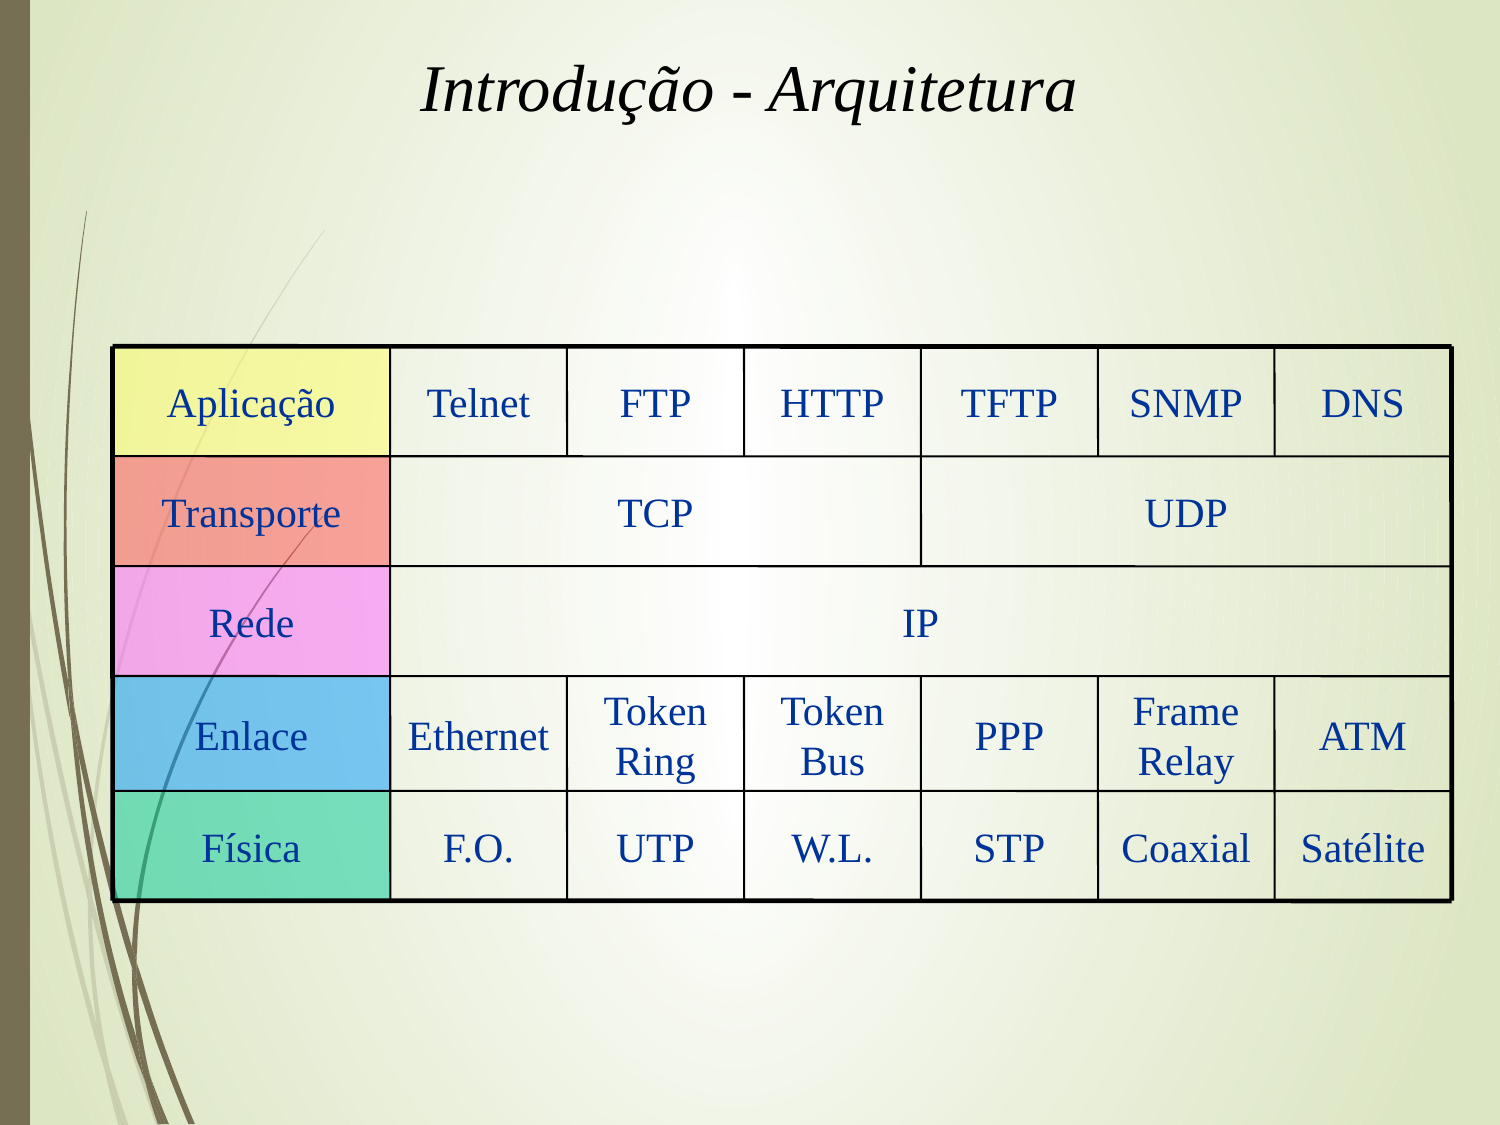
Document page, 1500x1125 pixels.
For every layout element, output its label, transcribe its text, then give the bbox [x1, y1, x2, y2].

text_box W.L. [746, 792, 919, 898]
text_box ATM [1276, 678, 1449, 790]
text_box TFTP [922, 349, 1097, 455]
text_box STP [922, 792, 1097, 898]
text_box Satélite [1276, 793, 1449, 898]
text_box UDP [922, 458, 1449, 565]
text_box DNS [1276, 349, 1449, 455]
text_box Ethernet [392, 678, 565, 789]
text_box HTTP [746, 349, 919, 455]
text_box Telnet [392, 349, 566, 455]
text_box FTP [568, 349, 743, 455]
text_box Rede [115, 568, 389, 675]
text_box Frame Relay [1099, 678, 1273, 789]
text_box SNMP [1099, 349, 1273, 455]
text_box TCP [392, 458, 919, 565]
text_box Introdução - Arquitetura [405, 37, 1100, 133]
text_box Física [115, 792, 389, 898]
text_box F.O. [392, 792, 566, 898]
text_box Enlace [115, 678, 389, 789]
text_box Token Ring [568, 678, 743, 789]
text_box Transporte [115, 458, 389, 565]
text_box IP [392, 568, 1449, 675]
text_box Aplicação [115, 349, 389, 455]
text_box Token Bus [746, 678, 919, 789]
text_box PPP [922, 678, 1096, 789]
text_box Coaxial [1099, 793, 1273, 898]
text_box UTP [569, 792, 743, 898]
